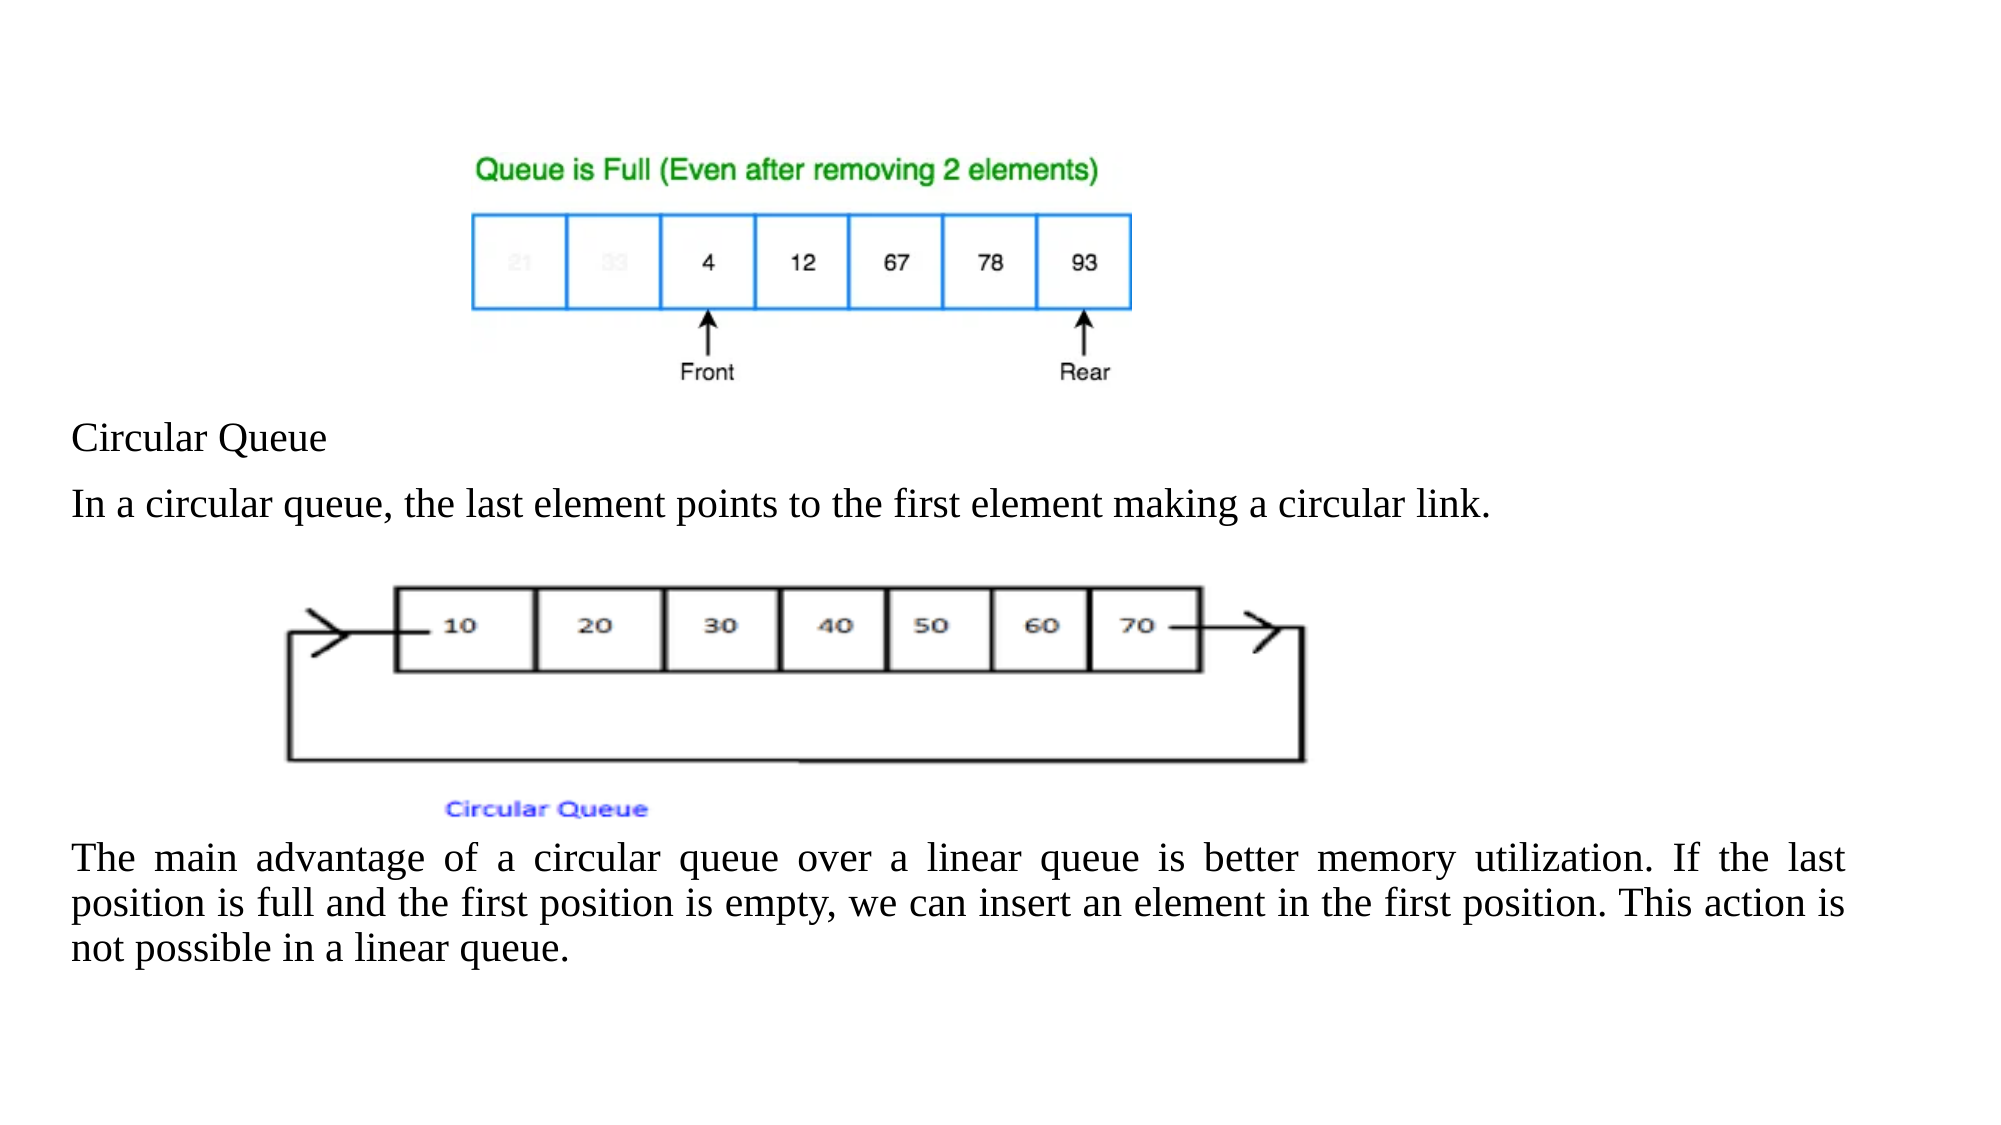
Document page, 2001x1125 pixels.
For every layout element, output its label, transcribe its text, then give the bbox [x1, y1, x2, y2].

list Circular Queue In a circular queue, the last element points to the first element making a circular link. The main advantage of a circular queue over a linear queue is better memory utilization. If the last position is full and the first position is empty, we can insert an element in the first position. This action is not possible in a linear queue. [56, 139, 1863, 1014]
picture [471, 152, 1132, 388]
picture [246, 559, 1357, 842]
